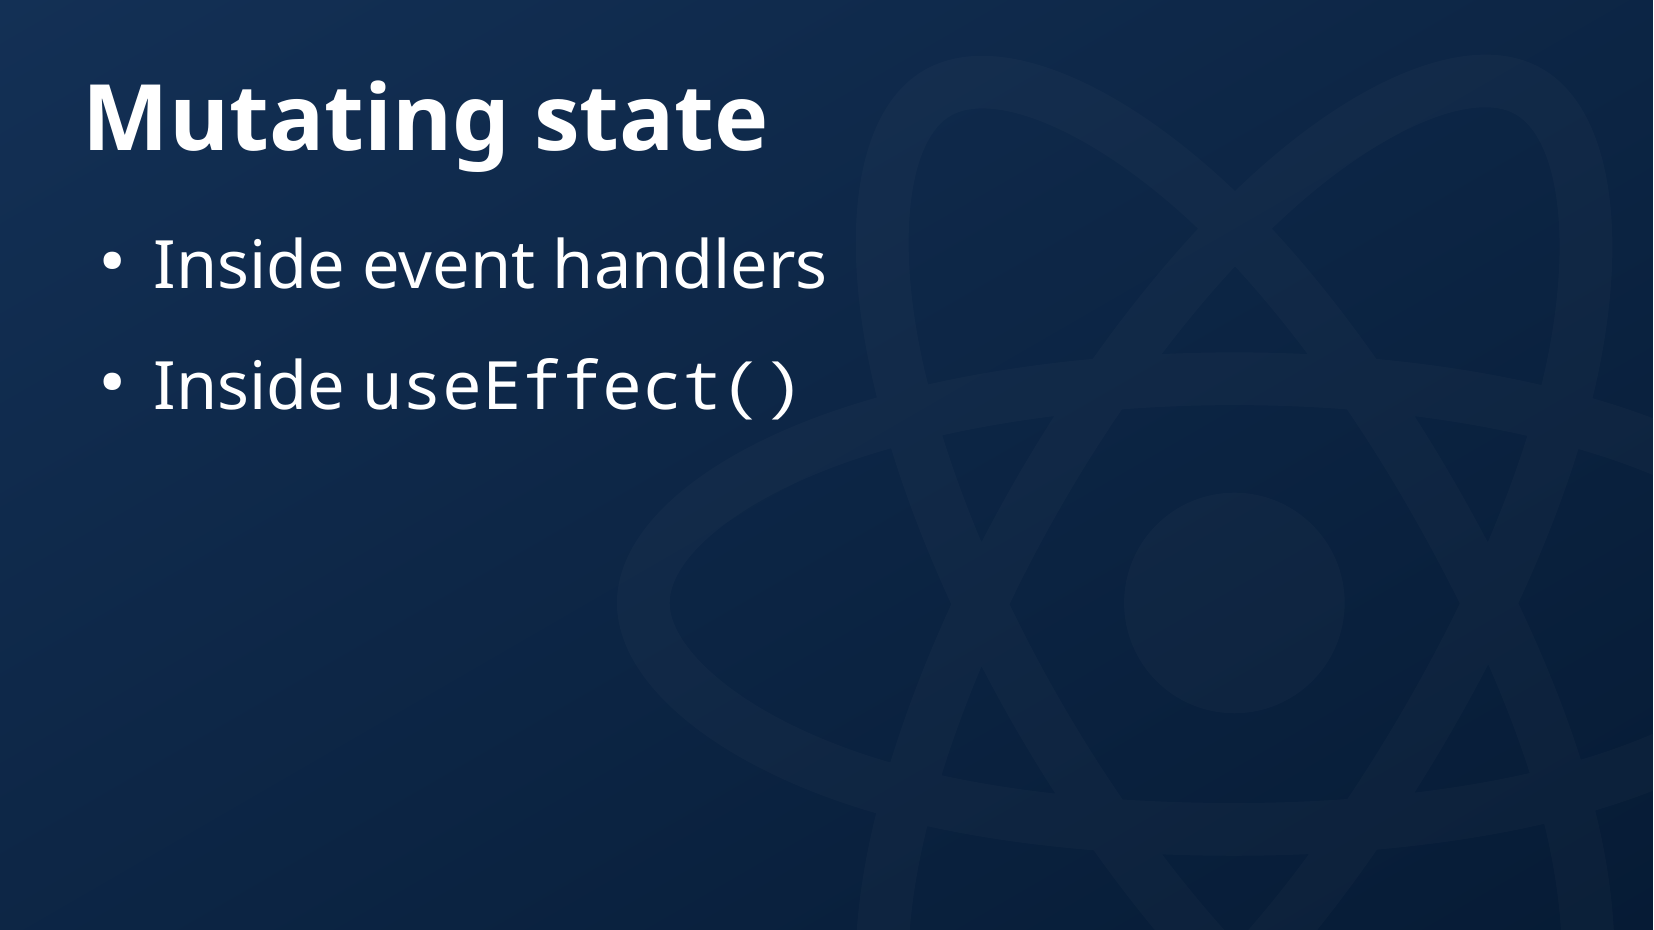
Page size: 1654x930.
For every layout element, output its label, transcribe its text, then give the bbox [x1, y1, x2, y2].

title Mutating state [82, 37, 1571, 193]
list Inside event handlers Inside useEffect() [82, 217, 1571, 757]
